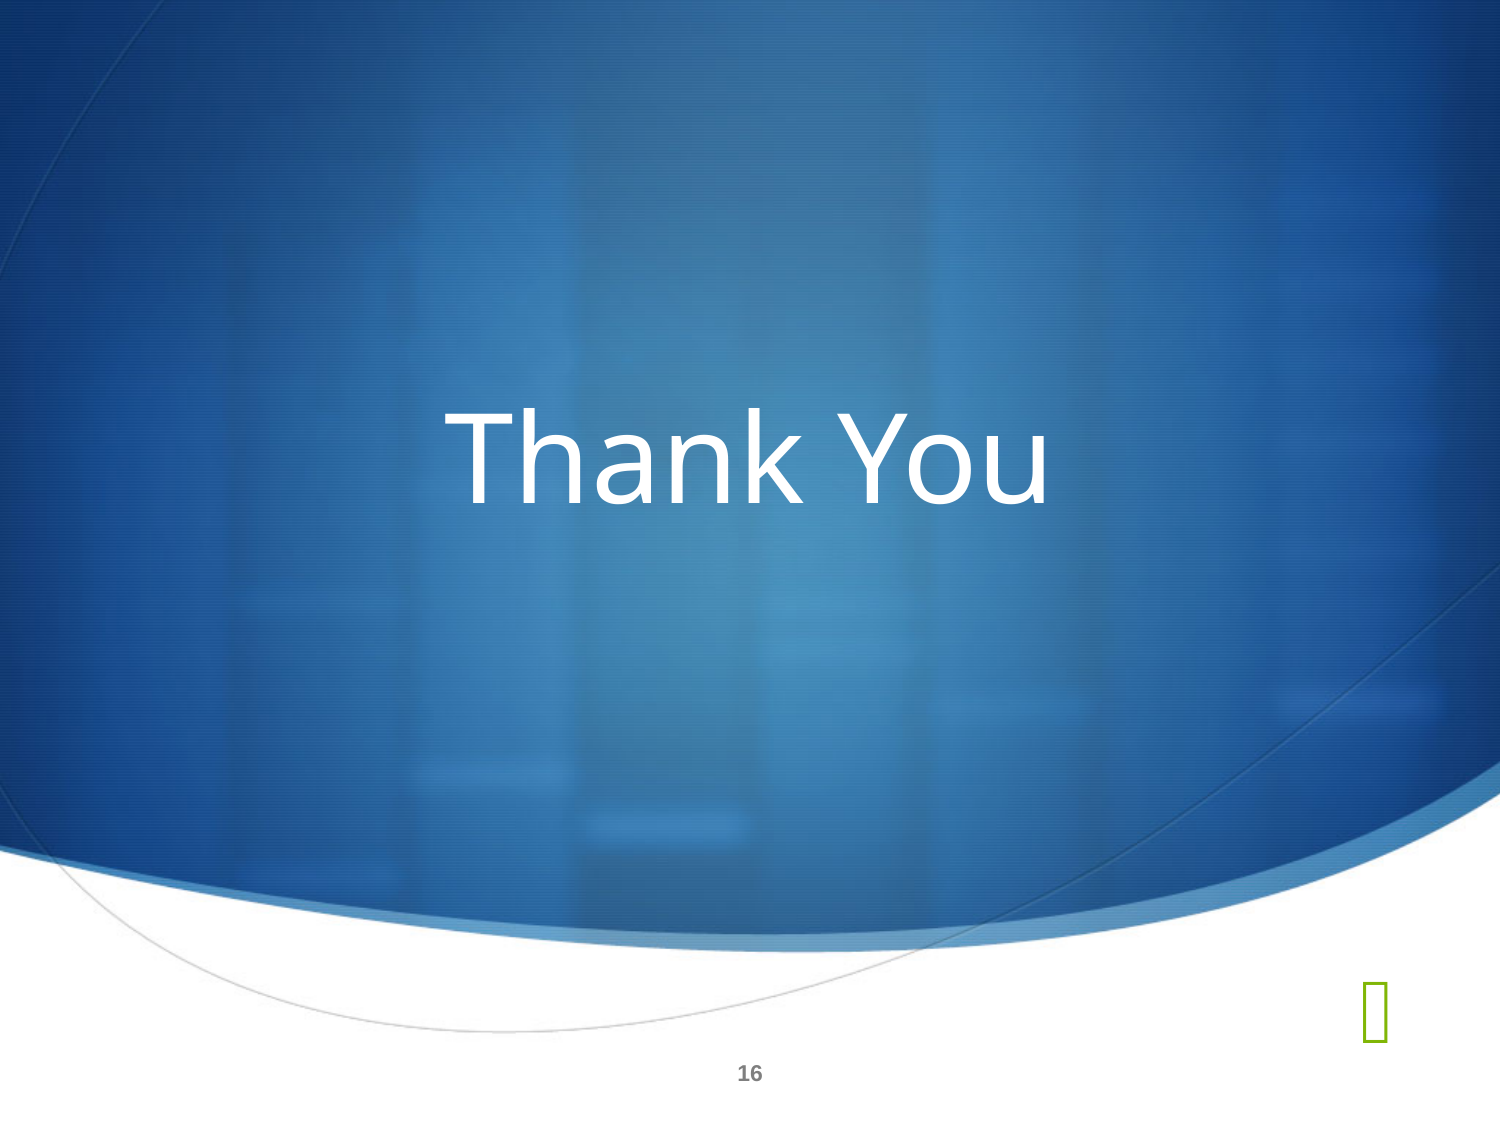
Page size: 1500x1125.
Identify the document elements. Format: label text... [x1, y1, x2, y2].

text_box <number> [706, 1042, 794, 1103]
title Thank You [75, 212, 1425, 529]
picture [0, 0, 1500, 1125]
